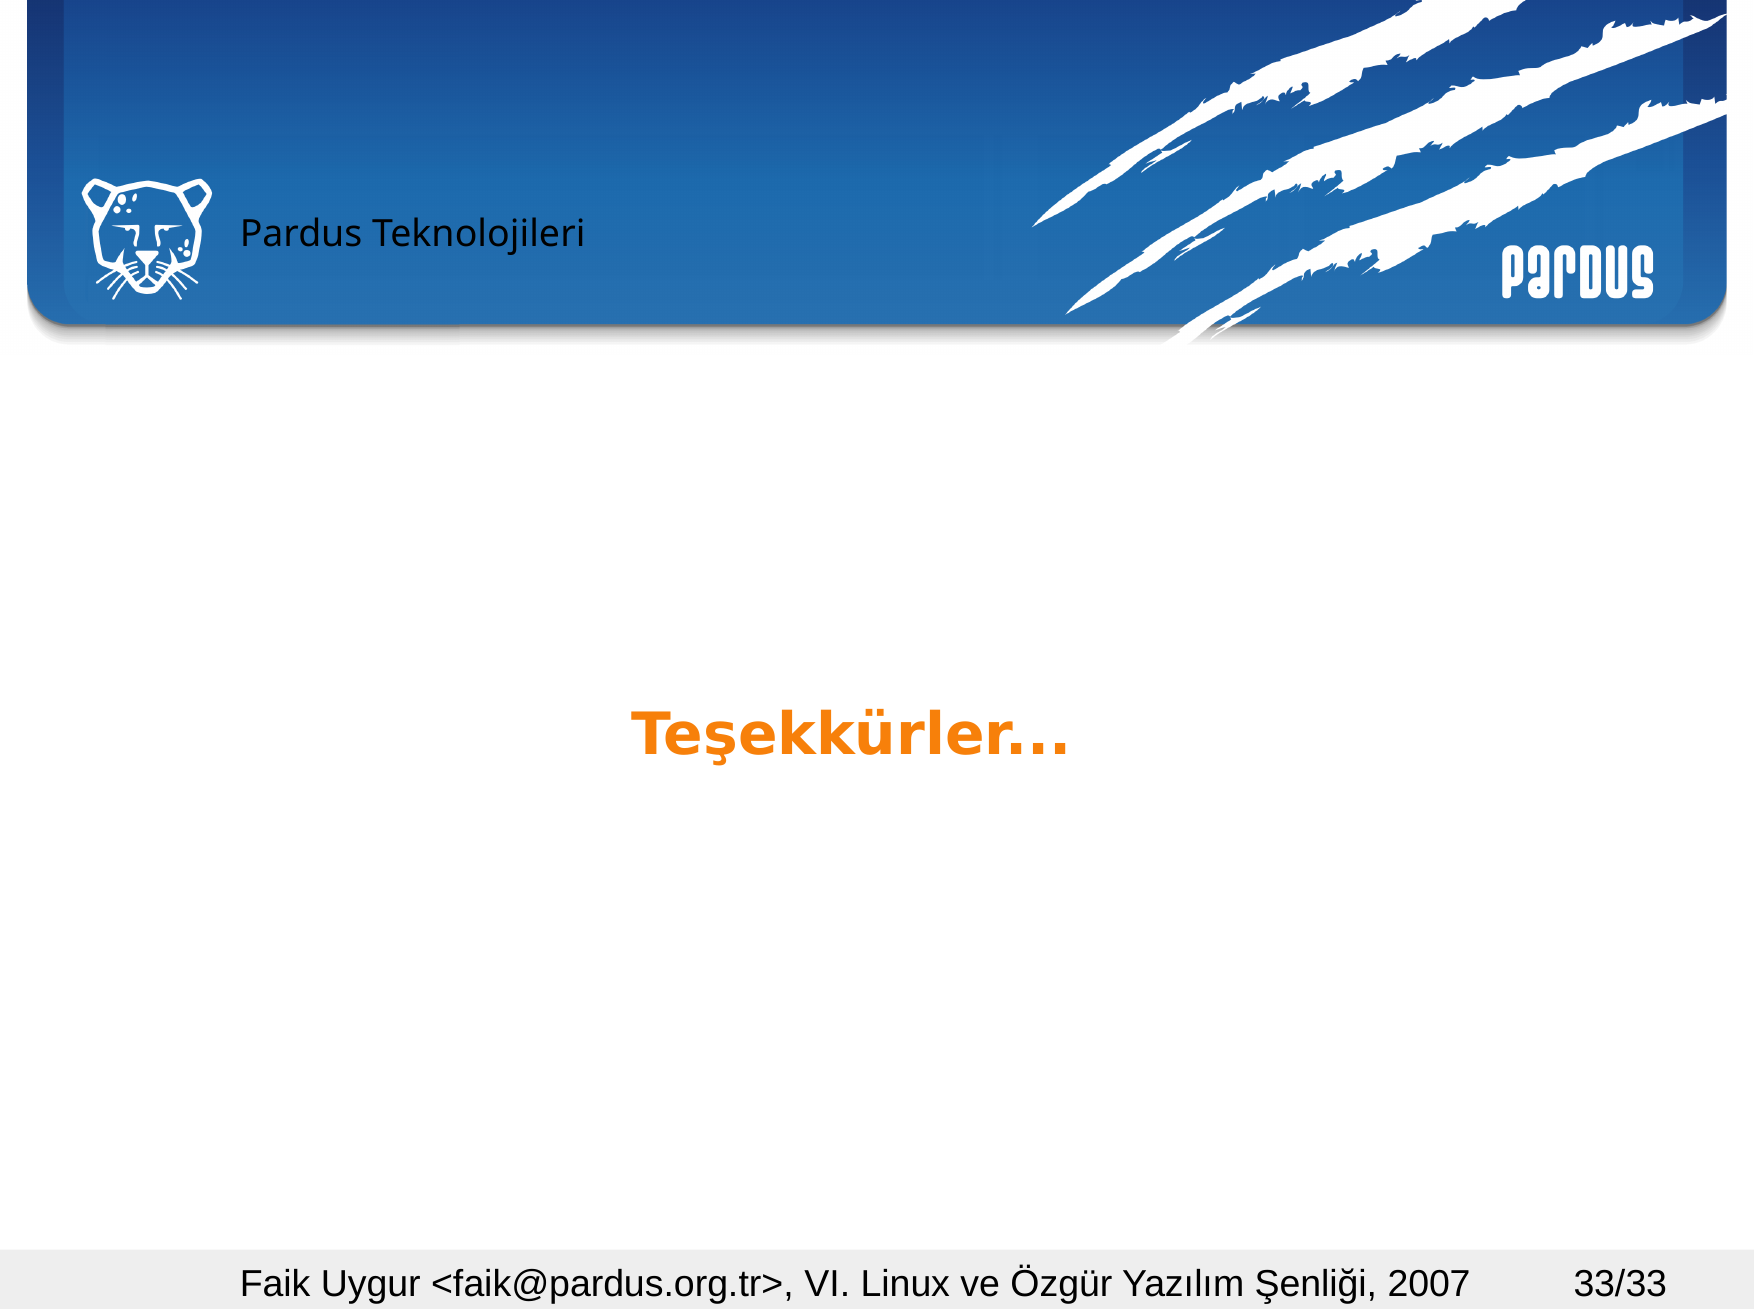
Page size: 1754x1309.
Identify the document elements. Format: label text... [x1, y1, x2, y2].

text_box Teşekkürler... [617, 692, 1121, 776]
picture [0, 0, 1753, 355]
